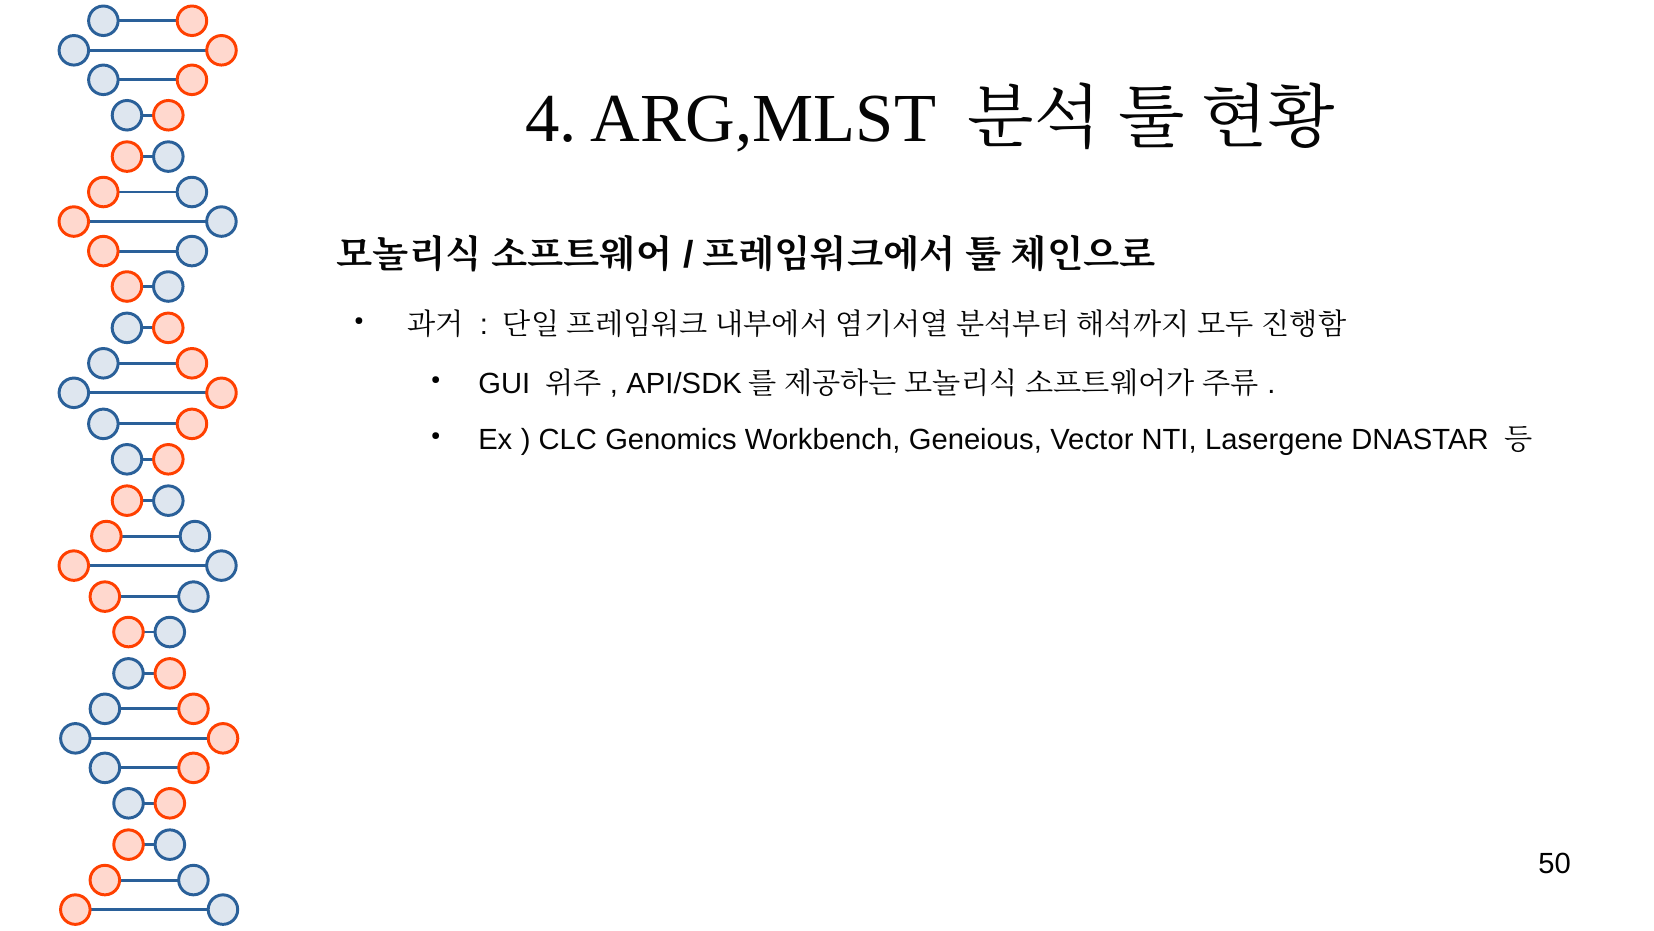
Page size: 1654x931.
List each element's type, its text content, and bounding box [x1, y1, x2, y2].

list 모놀리식 소프트웨어/프레임워크에서 툴 체인으로 과거 : 단일 프레임워크 내부에서 염기서열 분석부터 해석까지 모두 진행함 GUI 위주, API/SDK를 제공하는 모놀리식 소프트웨어가 주류. Ex ) CLC Genomics Workbench, Geneious, Vector NTI, Lasergene DNASTAR 등 [265, 224, 1595, 863]
title 4. ARG,MLST 분석 툴 현황 [265, 35, 1595, 189]
